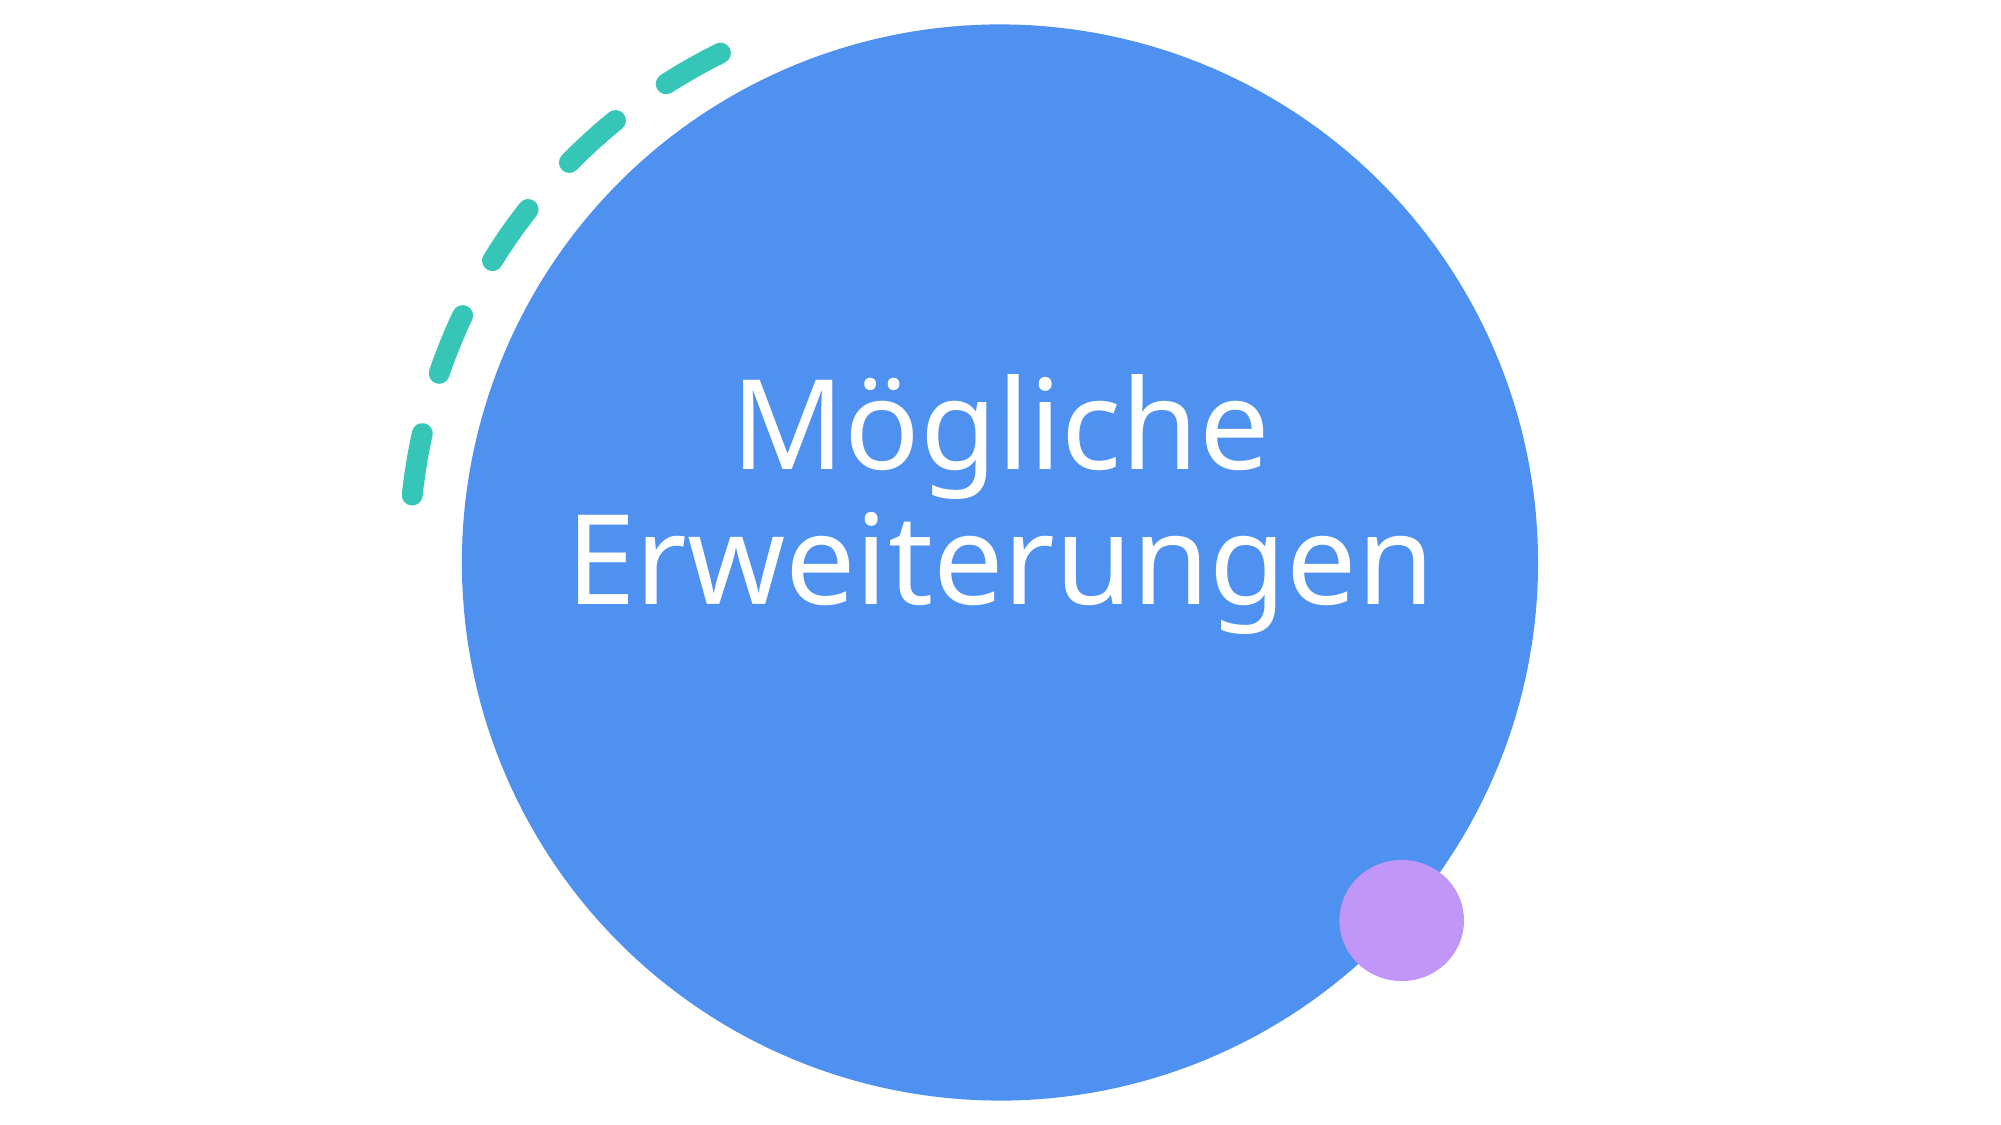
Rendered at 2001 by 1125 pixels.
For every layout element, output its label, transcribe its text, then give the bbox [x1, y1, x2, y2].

title Mögliche Erweiterungen [544, 415, 1457, 710]
